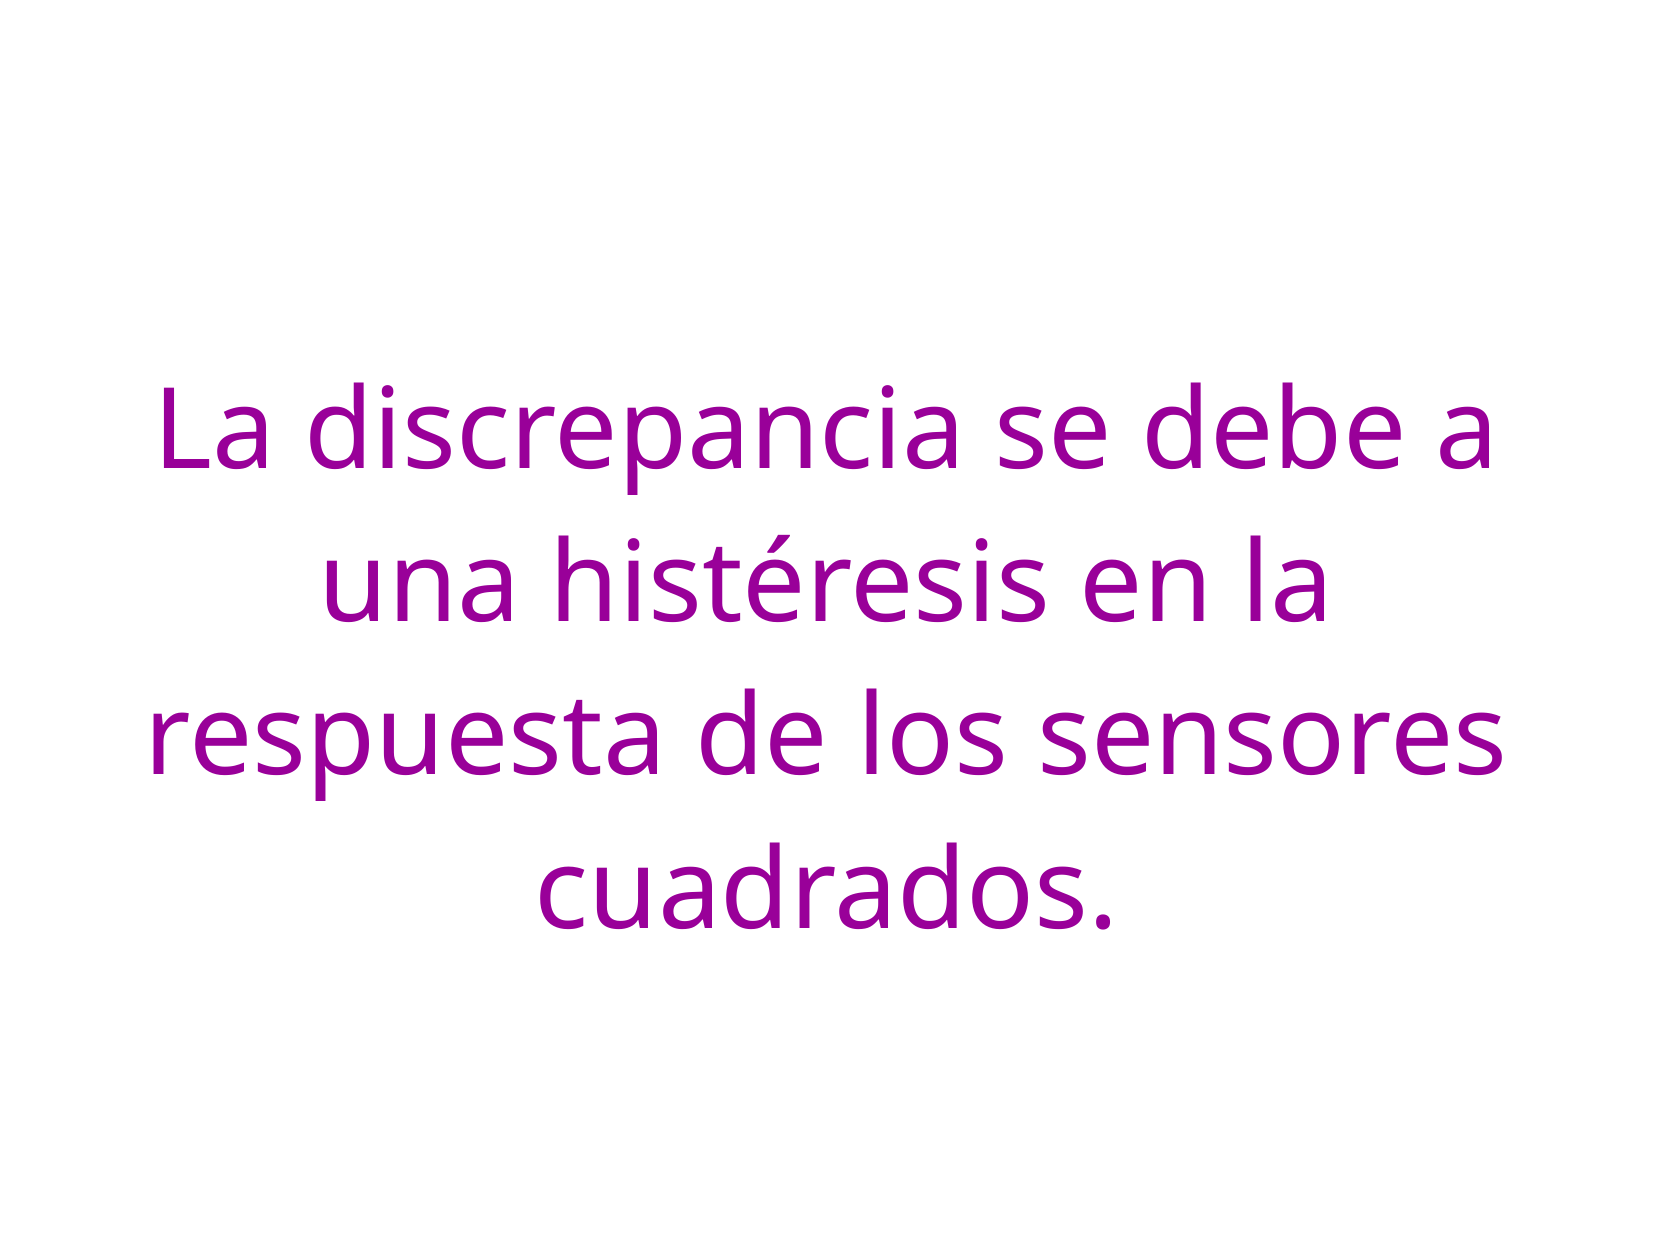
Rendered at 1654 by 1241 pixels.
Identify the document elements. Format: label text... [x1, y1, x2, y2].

text_box La discrepancia se debe a una histéresis en la respuesta de los sensores cuadrados. [47, 340, 1607, 937]
